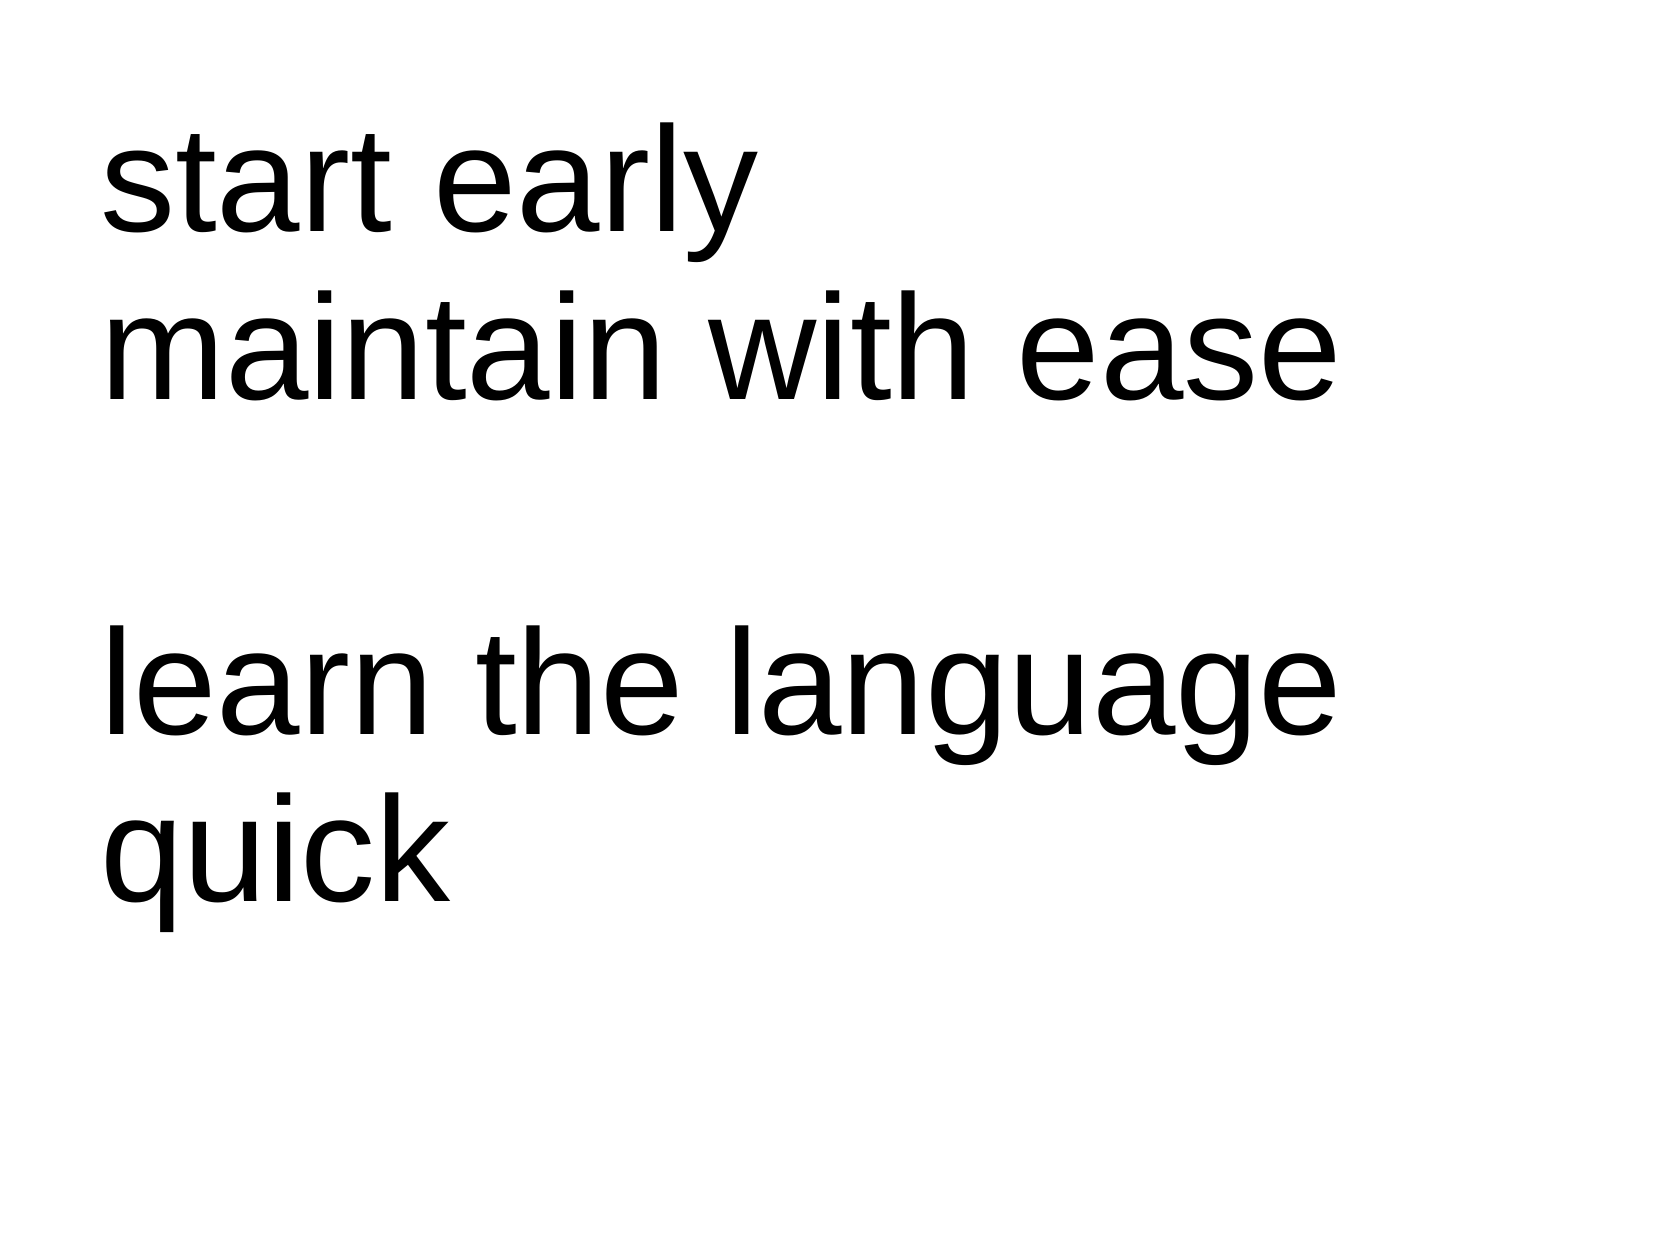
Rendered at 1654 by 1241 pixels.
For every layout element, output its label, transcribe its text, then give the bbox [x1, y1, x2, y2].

text_box start early maintain with ease learn the language quick [85, 88, 1557, 1152]
